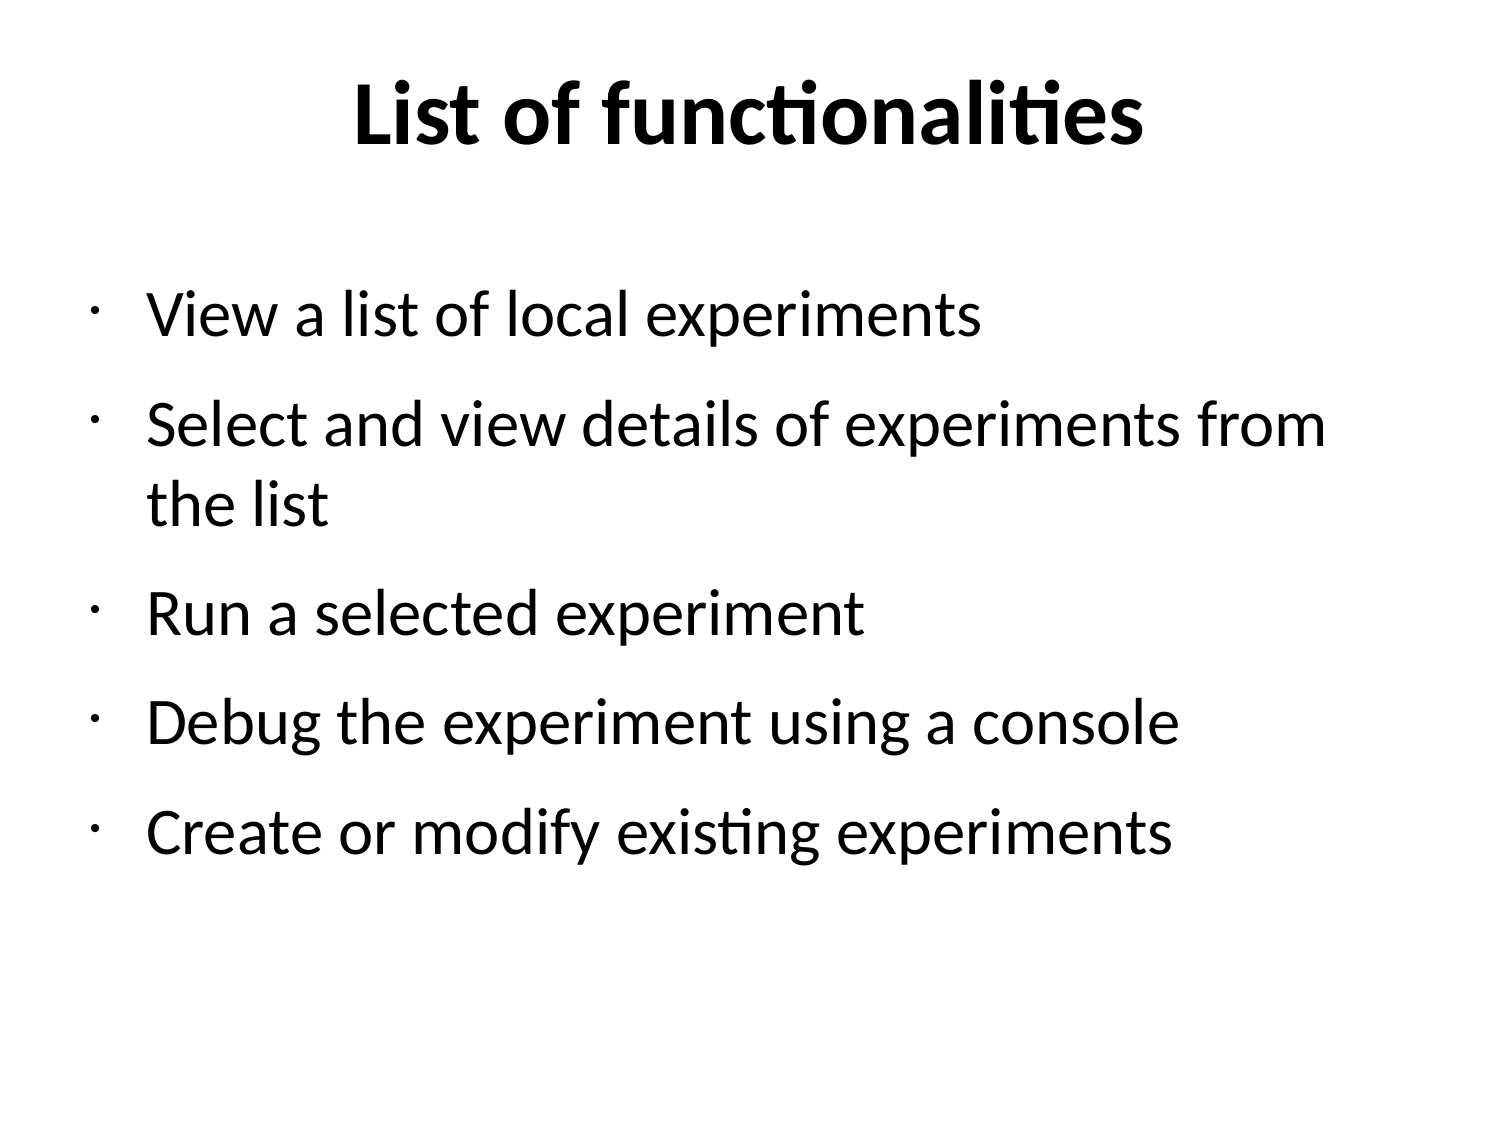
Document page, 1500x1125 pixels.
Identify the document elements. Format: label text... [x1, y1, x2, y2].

title List of functionalities [75, 45, 1425, 233]
list View a list of local experiments Select and view details of experiments from the list Run a selected experiment Debug the experiment using a console Create or modify existing experiments [75, 262, 1425, 1005]
